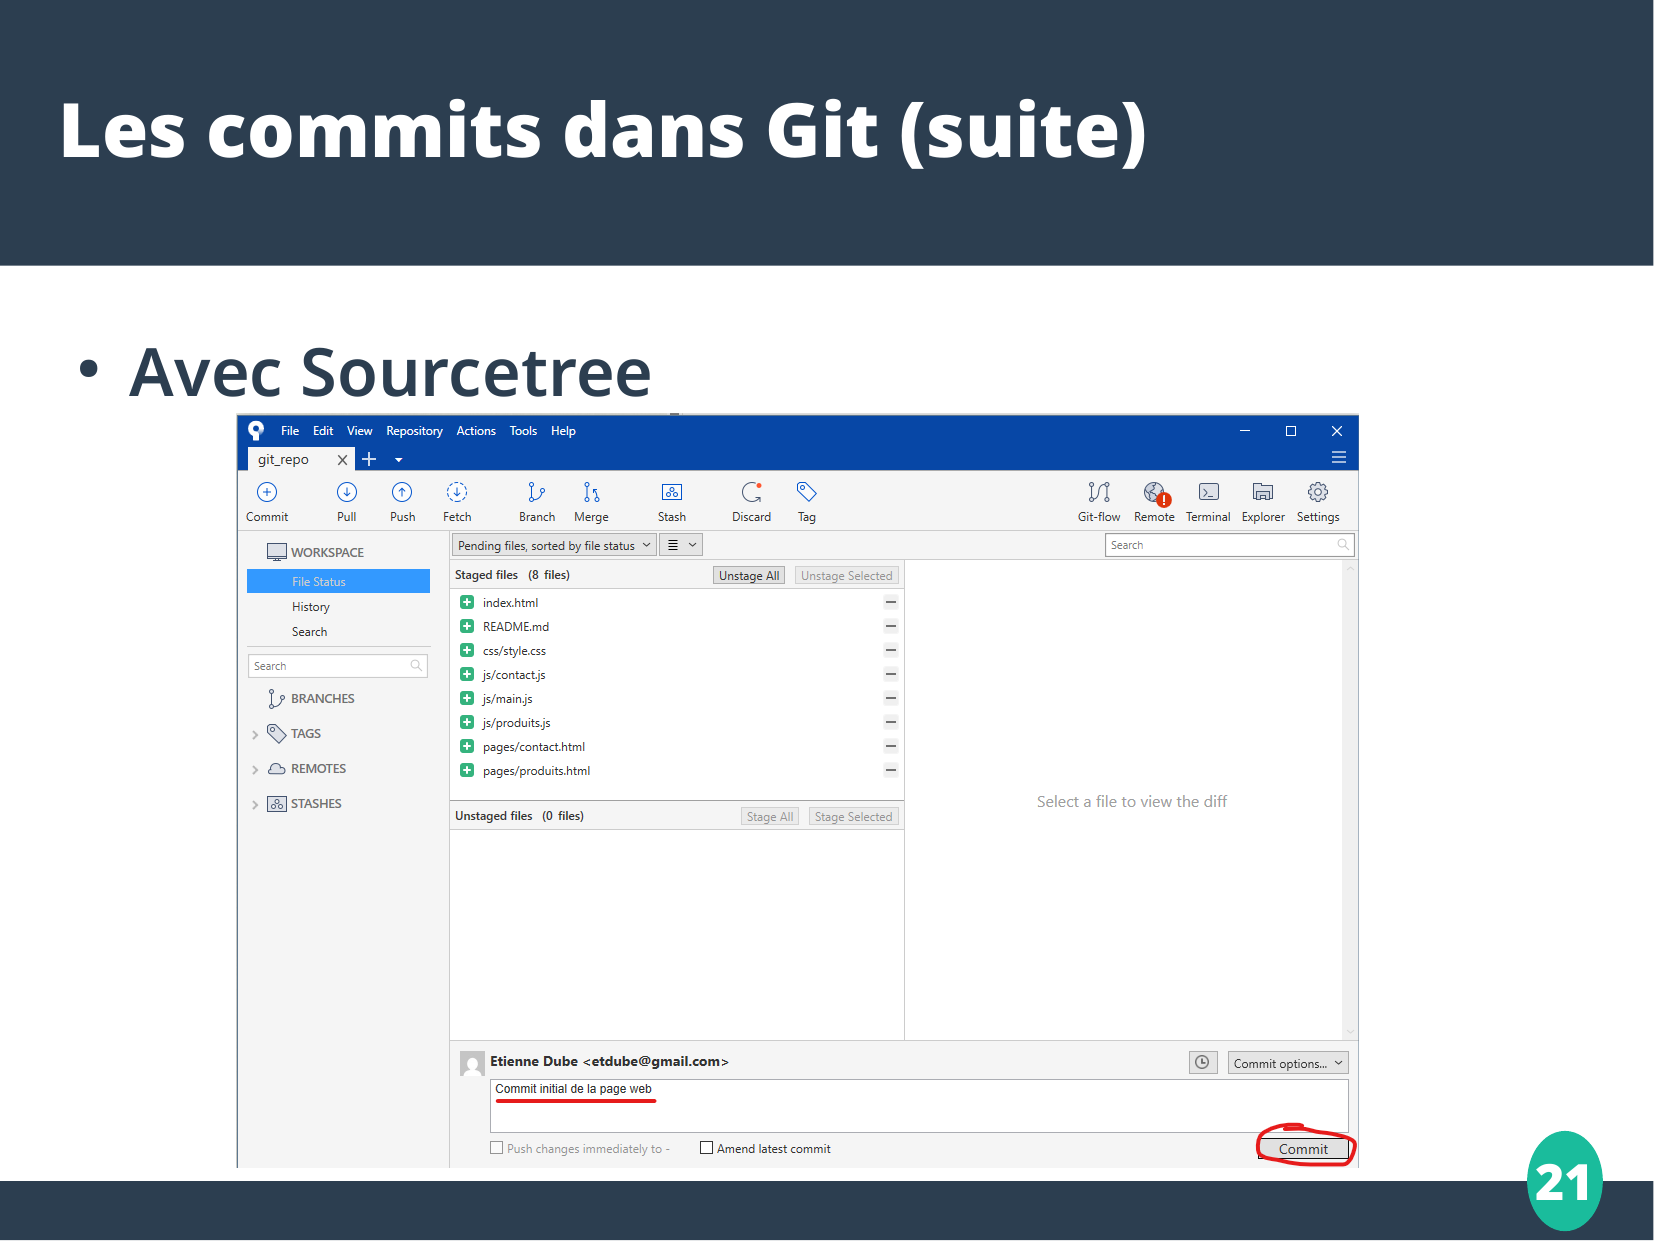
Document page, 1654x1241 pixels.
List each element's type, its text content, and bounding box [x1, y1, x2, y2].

picture [236, 413, 1359, 1168]
list Avec Sourcetree [59, 324, 1595, 443]
title Les commits dans Git (suite) [59, 49, 1595, 207]
